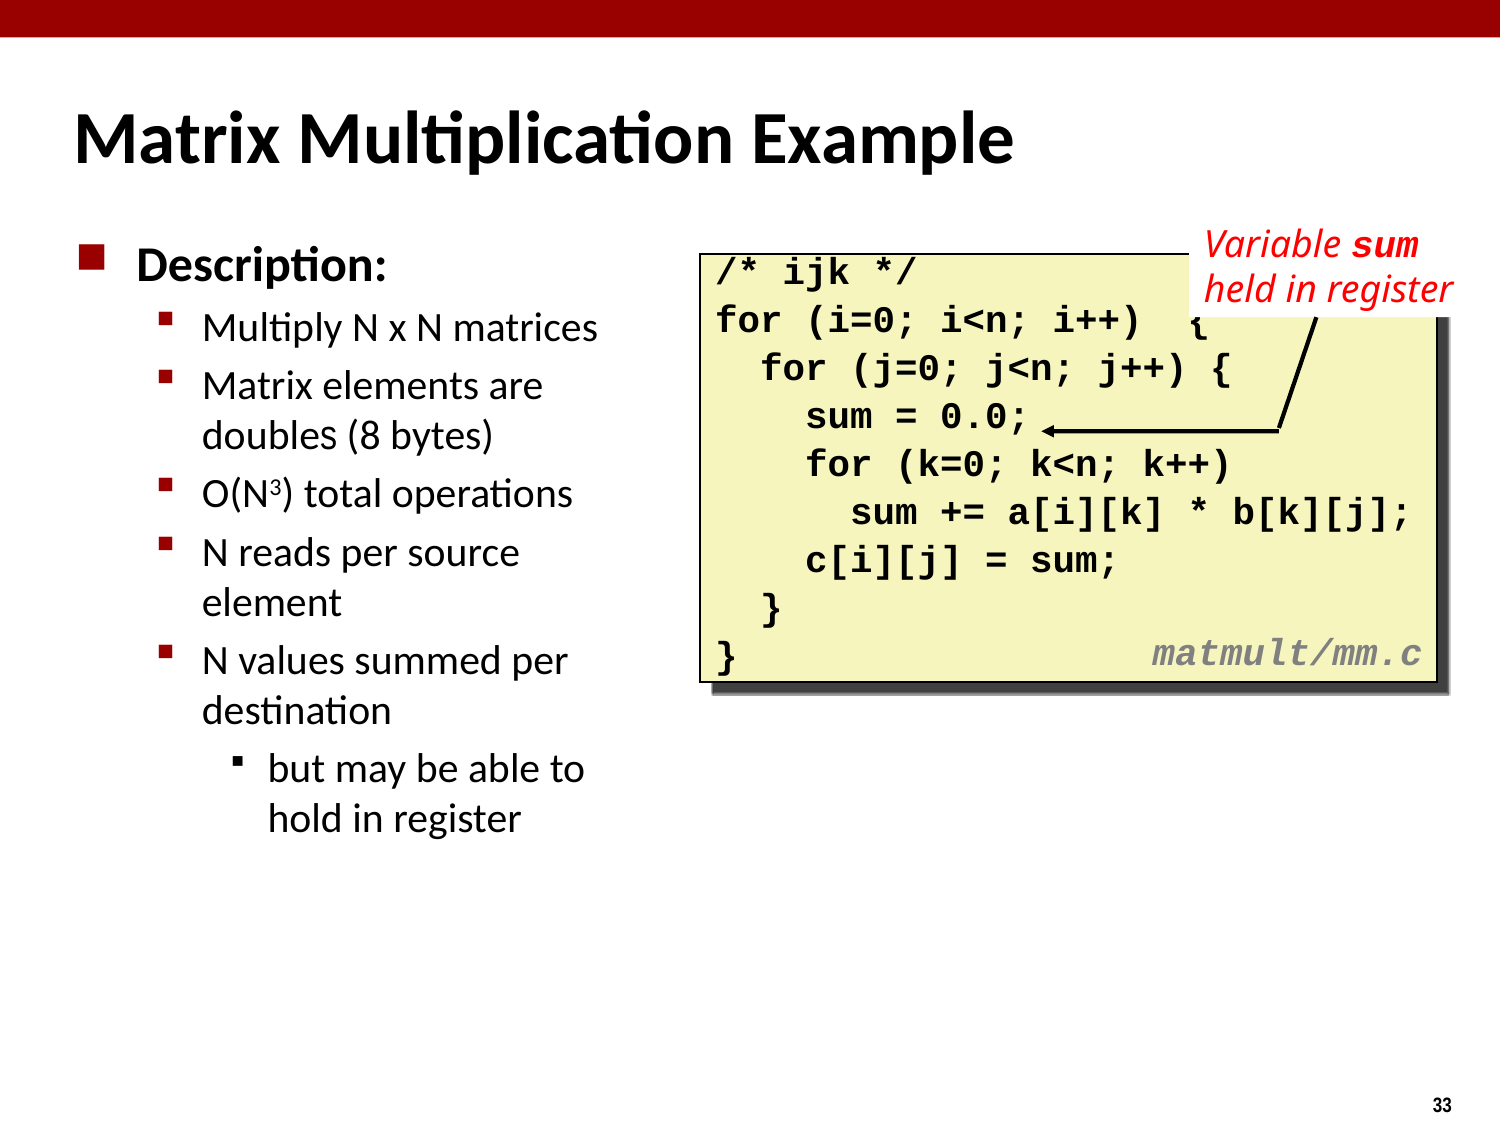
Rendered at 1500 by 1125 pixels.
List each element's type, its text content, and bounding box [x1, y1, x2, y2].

text_box /* ijk */ for (i=0; i<n; i++) { for (j=0; j<n; j++) { sum = 0.0; for (k=0; k<n; k++) sum += a[i][k] * b[k][j]; c[i][j] = sum; } } [700, 253, 1438, 682]
text_box matmult/mm.c [1137, 623, 1438, 682]
list Description: Multiply N x N matrices Matrix elements are doubles (8 bytes) O(N3) total operations N reads per source element N values summed per destination but may be able to hold in register [65, 223, 663, 1040]
title Matrix Multiplication Example [58, 71, 1304, 197]
text_box Variable sum held in register [1189, 212, 1469, 318]
